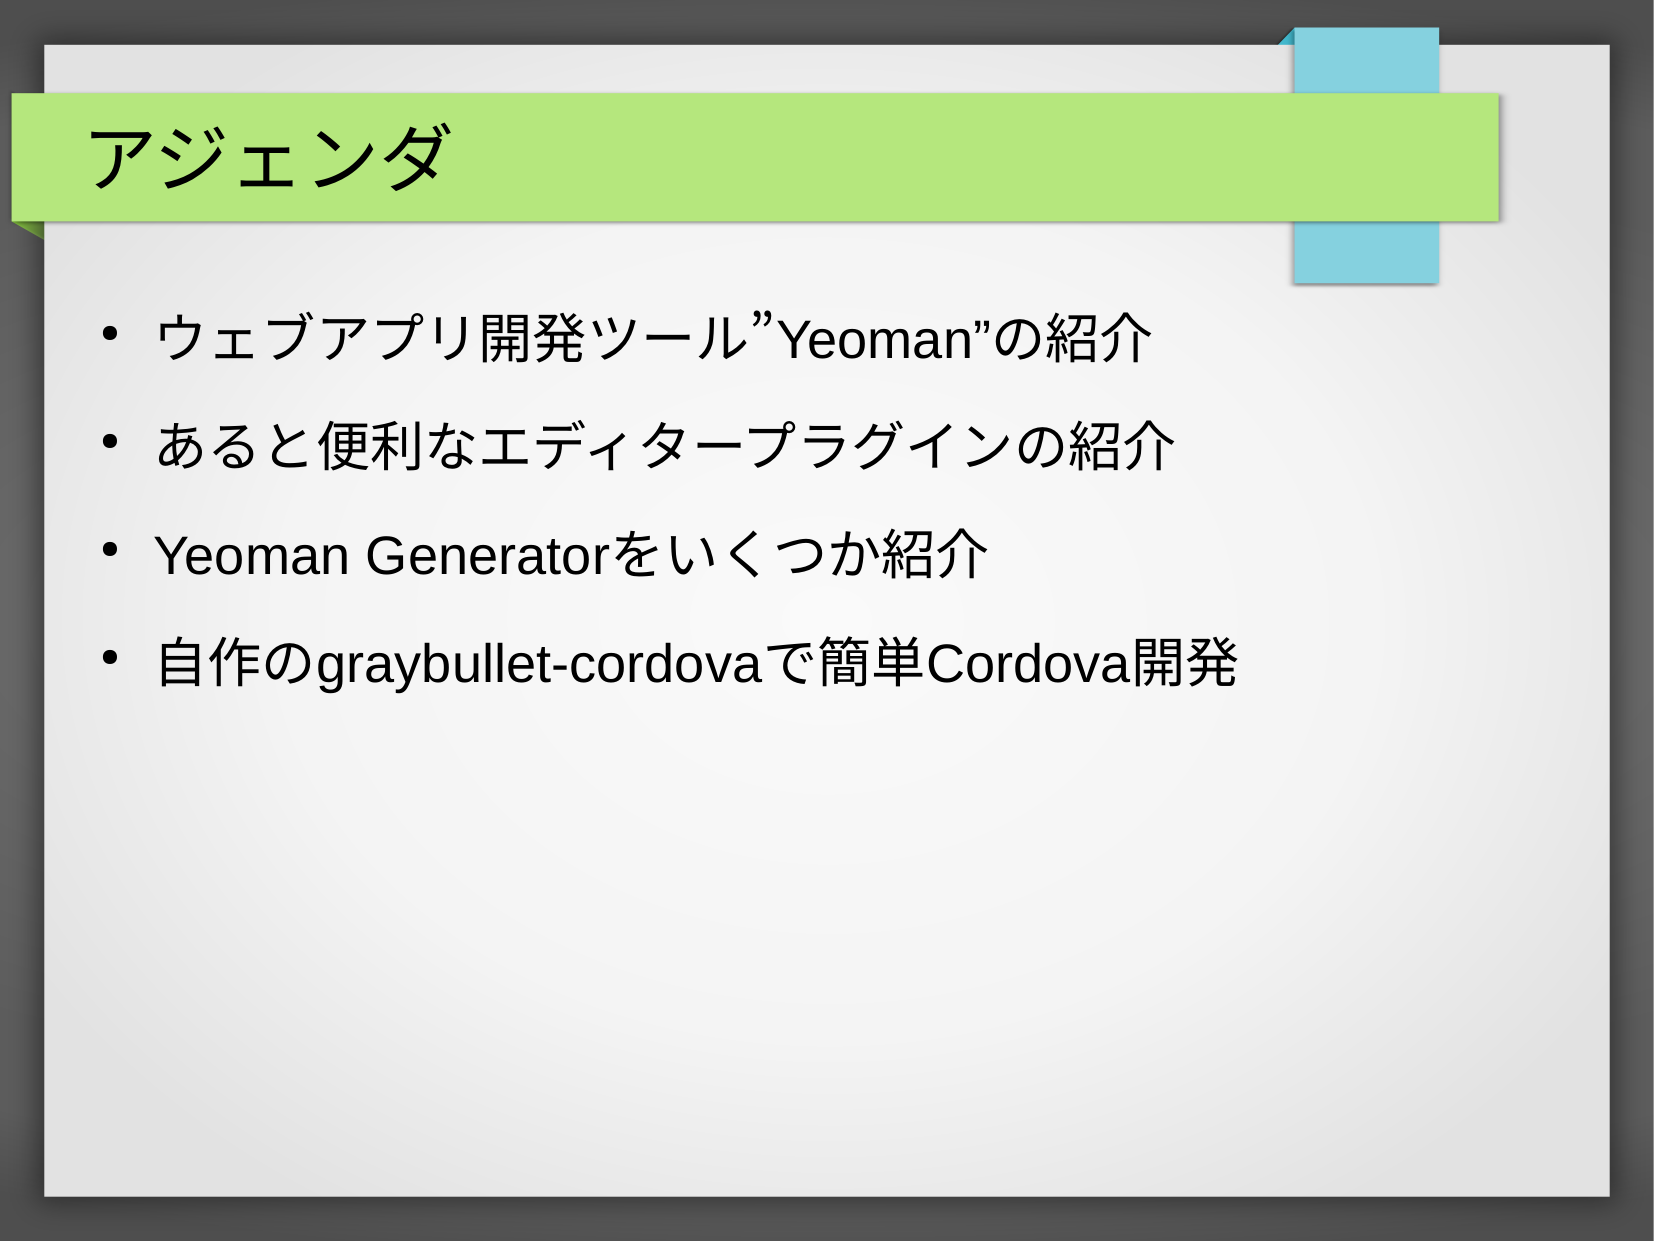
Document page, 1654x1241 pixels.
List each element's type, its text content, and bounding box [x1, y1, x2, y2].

list ウェブアプリ開発ツール”Yeoman”の紹介 あると便利なエディタープラグインの紹介 Yeoman Generatorをいくつか紹介 自作のgraybullet-cordovaで簡単Cordova開発 [82, 295, 1571, 1015]
picture [0, 0, 1654, 1241]
title アジェンダ [82, 94, 1264, 213]
